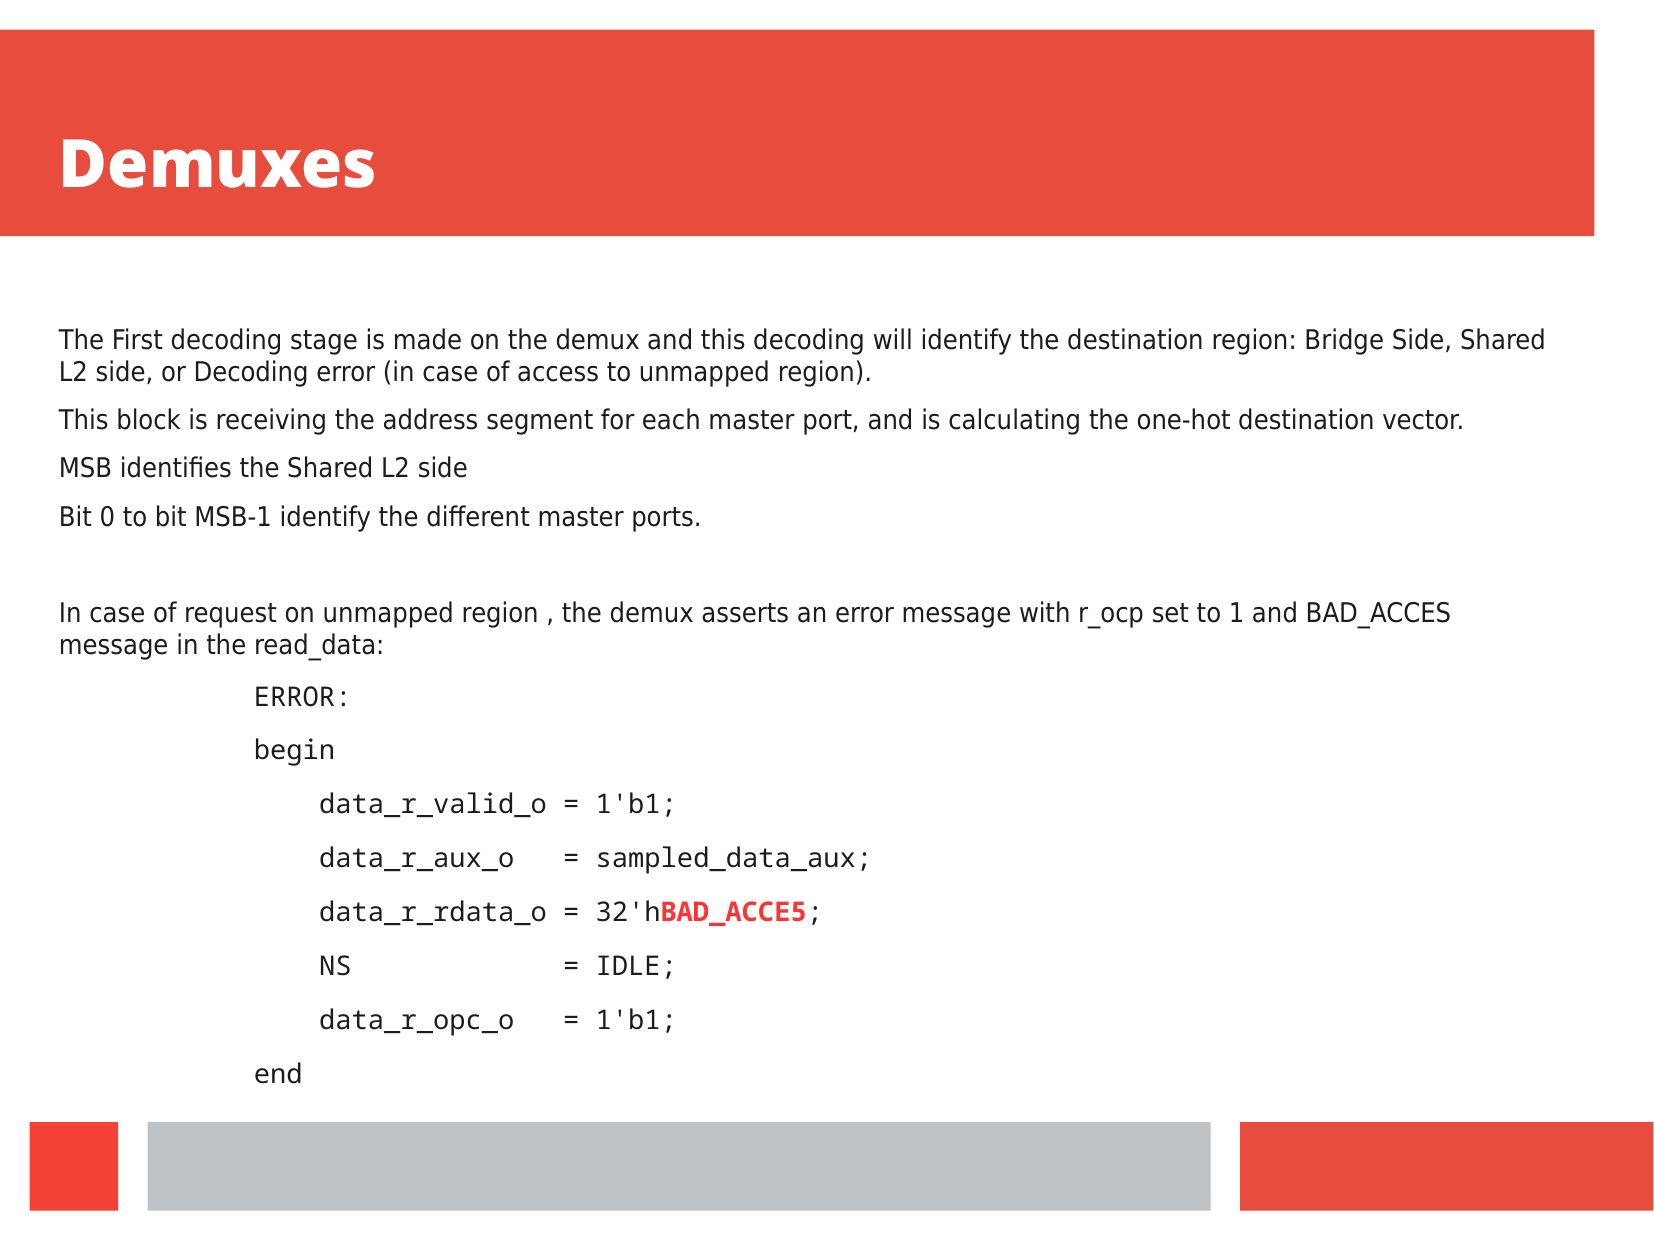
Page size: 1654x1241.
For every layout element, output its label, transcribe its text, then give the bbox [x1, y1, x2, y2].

list The First decoding stage is made on the demux and this decoding will identify the destination region: Bridge Side, Shared L2 side, or Decoding error (in case of access to unmapped region). This block is receiving the address segment for each master port, and is calculating the one-hot destination vector. MSB identifies the Shared L2 side Bit 0 to bit MSB-1 identify the different master ports. In case of request on unmapped region , the demux asserts an error message with r_ocp set to 1 and BAD_ACCES message in the read_data: ERROR: begin data_r_valid_o = 1'b1; data_r_aux_o = sampled_data_aux; data_r_rdata_o = 32'hBAD_ACCE5; NS = IDLE; data_r_opc_o = 1'b1; end [59, 324, 1565, 1093]
title Demuxes [59, 59, 1595, 207]
